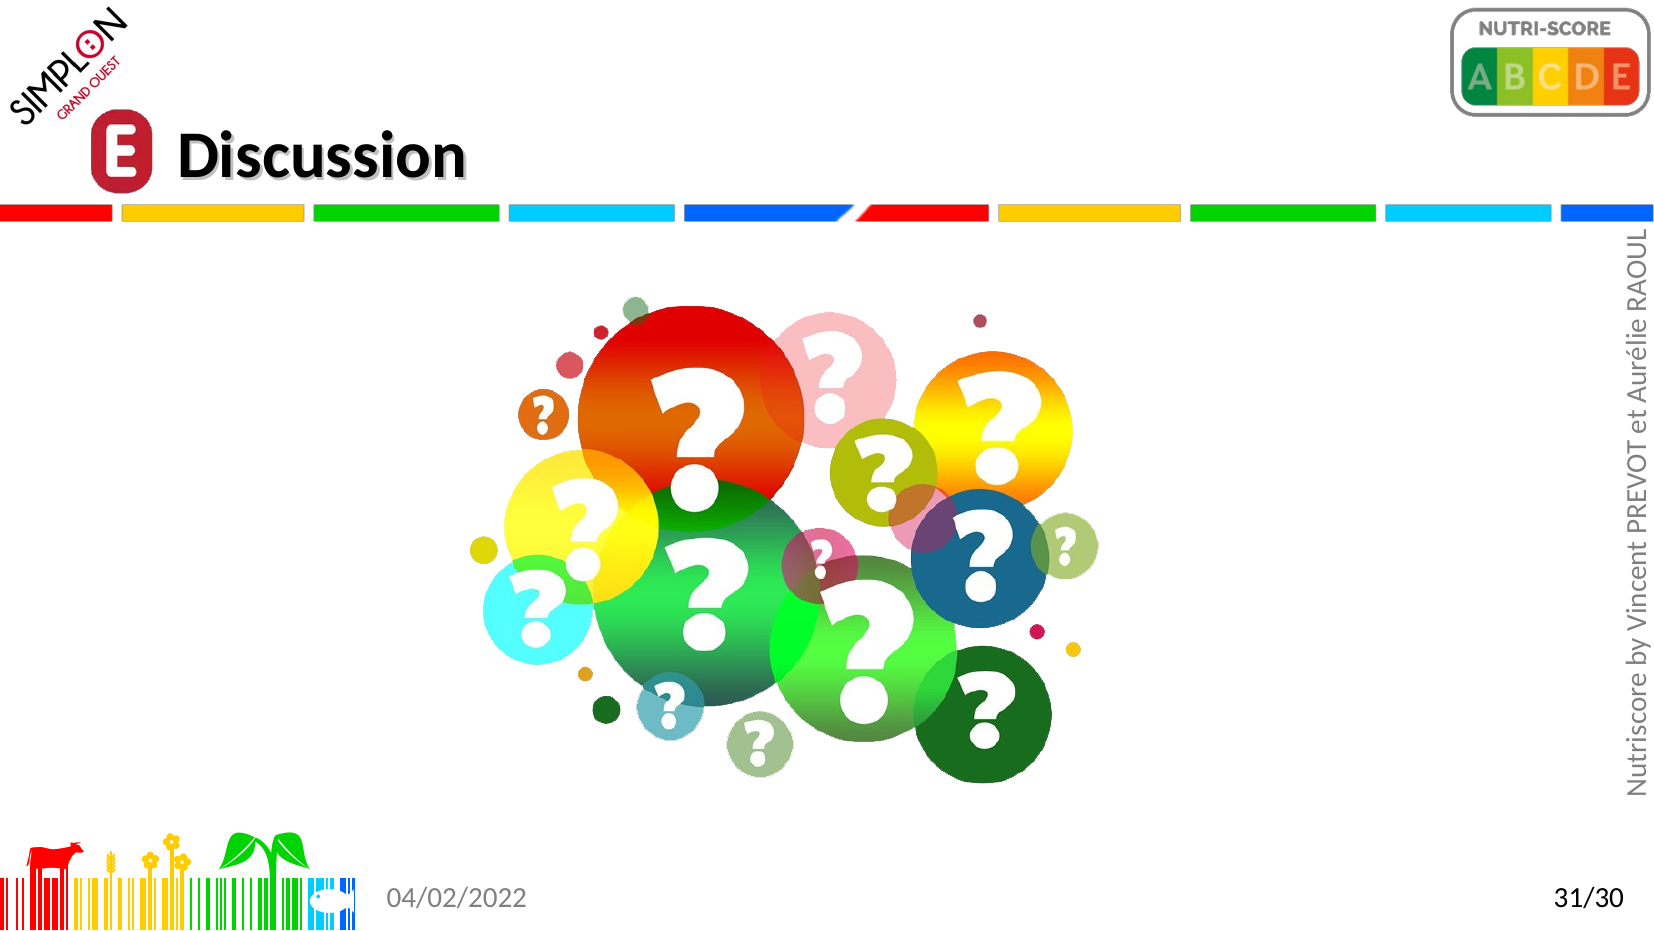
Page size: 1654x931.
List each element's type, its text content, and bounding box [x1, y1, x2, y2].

title Discussion [177, 108, 1571, 213]
picture [413, 236, 1156, 843]
picture [2, 2, 147, 147]
picture [1448, 4, 1654, 119]
picture [88, 106, 155, 195]
picture [0, 826, 355, 930]
picture [0, 200, 1654, 225]
